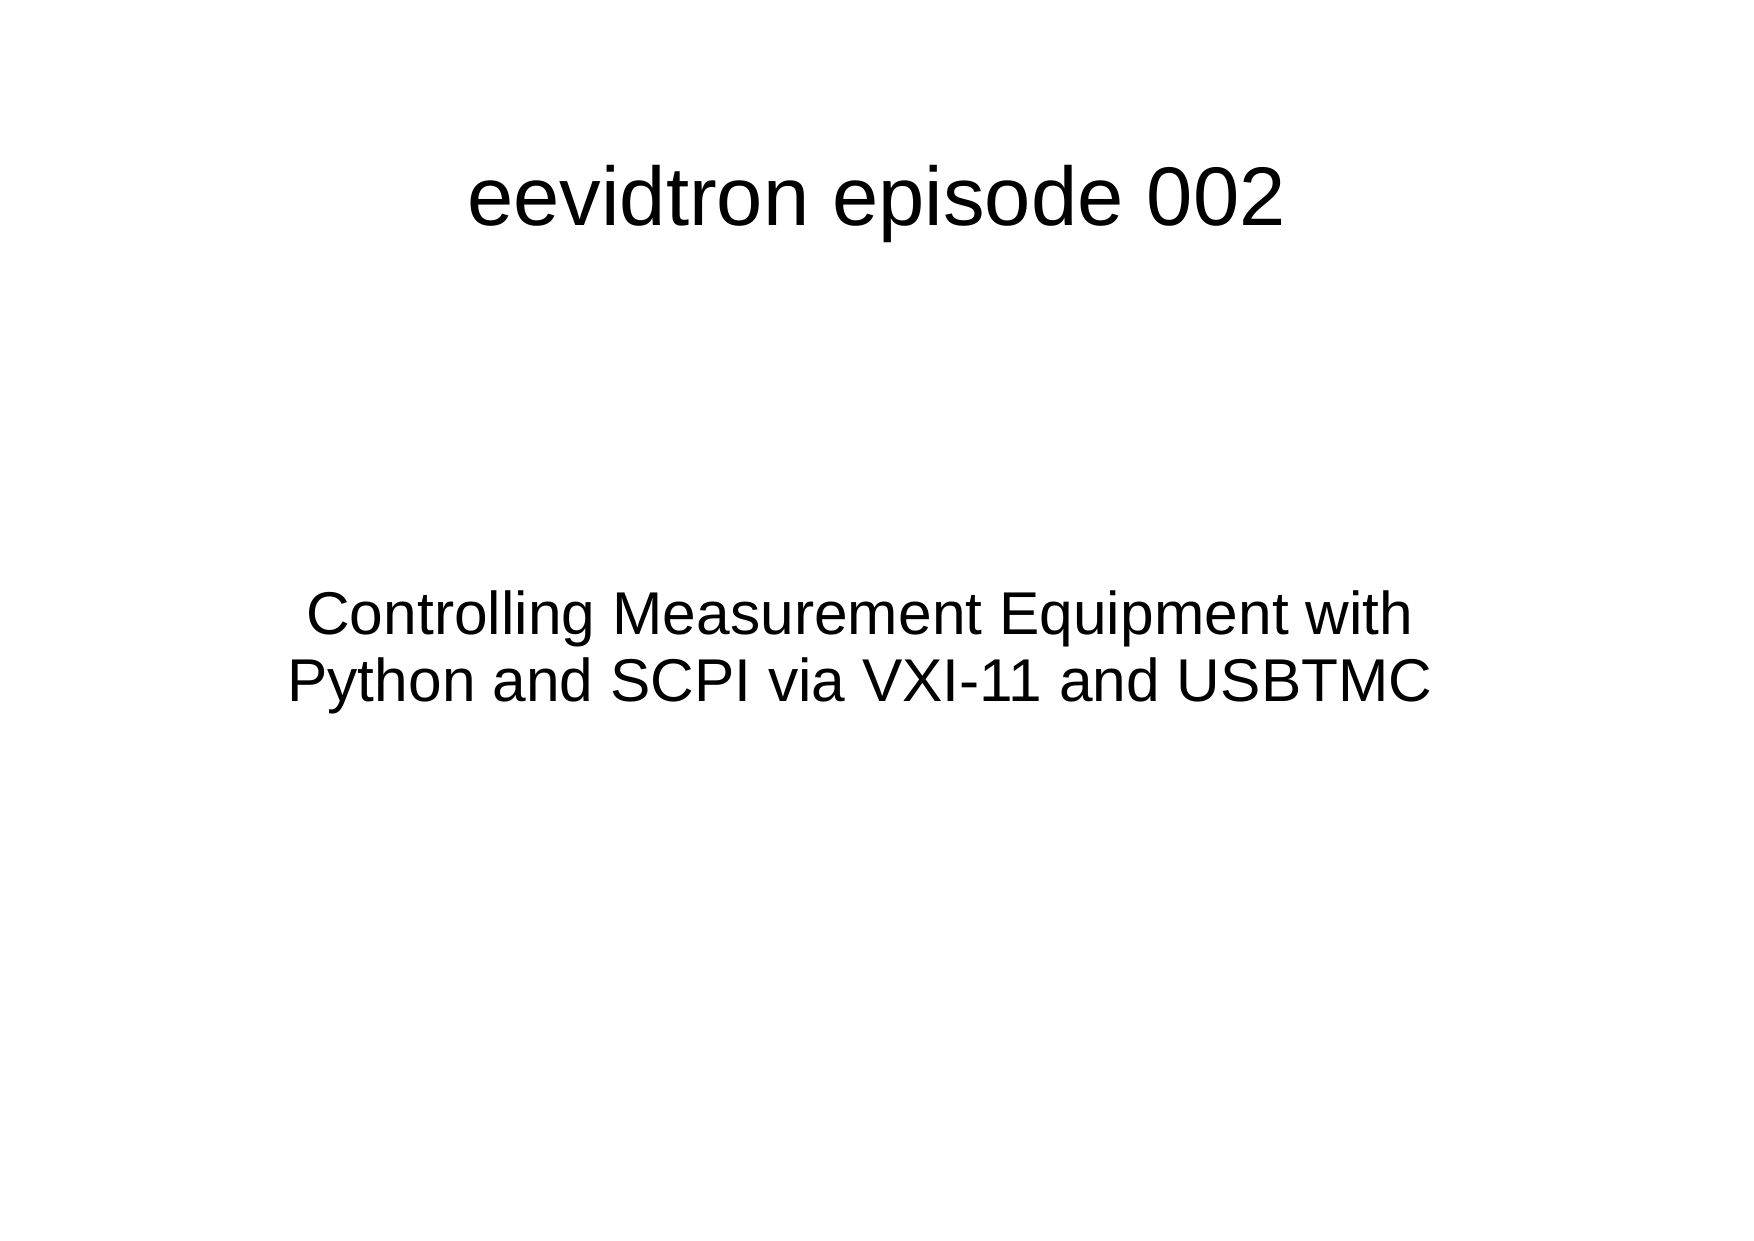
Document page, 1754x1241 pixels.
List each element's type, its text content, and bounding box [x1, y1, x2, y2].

subtitle Controlling Measurement Equipment with Python and SCPI via VXI-11 and USBTMC [140, 321, 1581, 973]
title eevidtron episode 002 [140, 103, 1614, 291]
